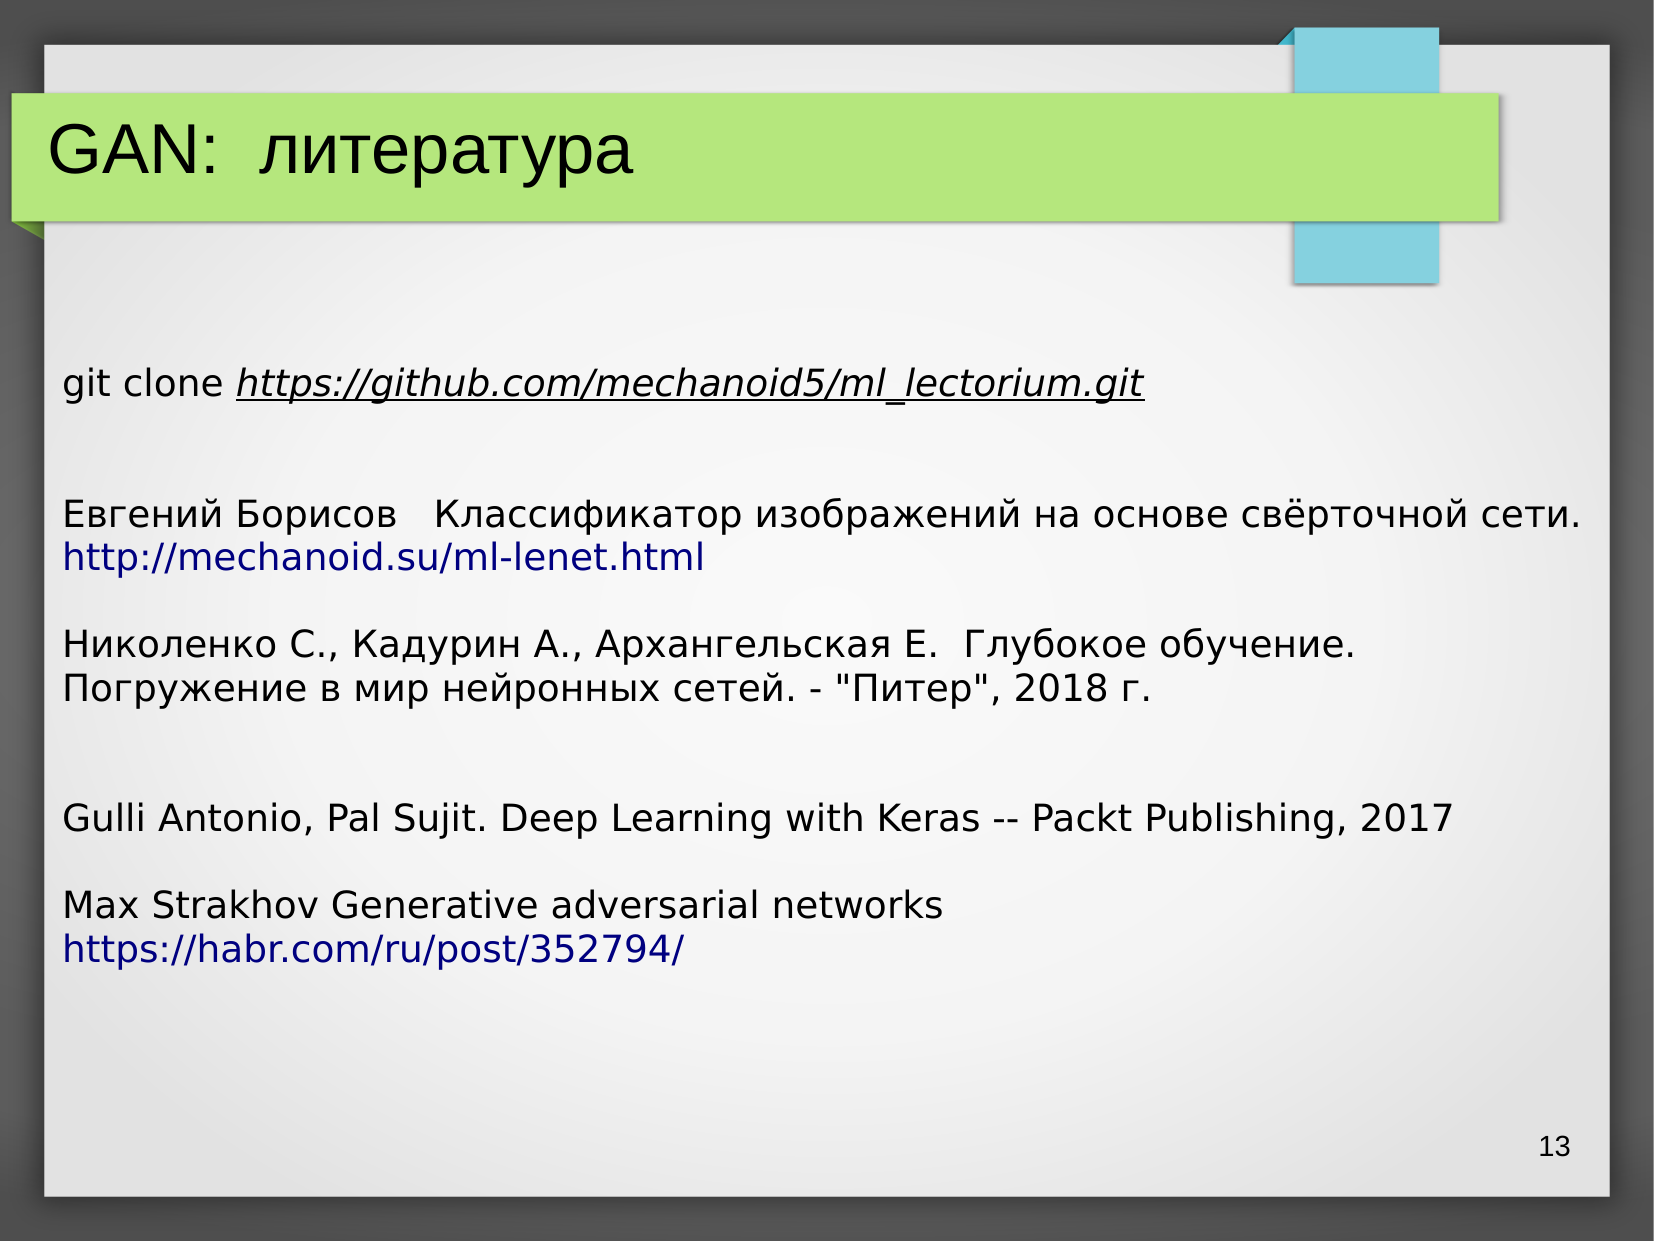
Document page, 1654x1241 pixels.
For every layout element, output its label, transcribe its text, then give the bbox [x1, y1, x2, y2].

text_box git clone https://github.com/mechanoid5/ml_lectorium.git Евгений Борисов Классификатор изображений на основе свёрточной сети. http://mechanoid.su/ml-lenet.html Николенко С., Кадурин А., Архангельская Е. Глубокое обучение. Погружение в мир нейронных сетей. - "Питер", 2018 г. Gulli Antonio, Pal Sujit. Deep Learning with Keras -- Packt Publishing, 2017 Max Strakhov Generative adversarial networks https://habr.com/ru/post/352794/ [47, 354, 1607, 1023]
picture [0, 0, 1654, 1241]
title GAN: литература [47, 96, 1536, 201]
